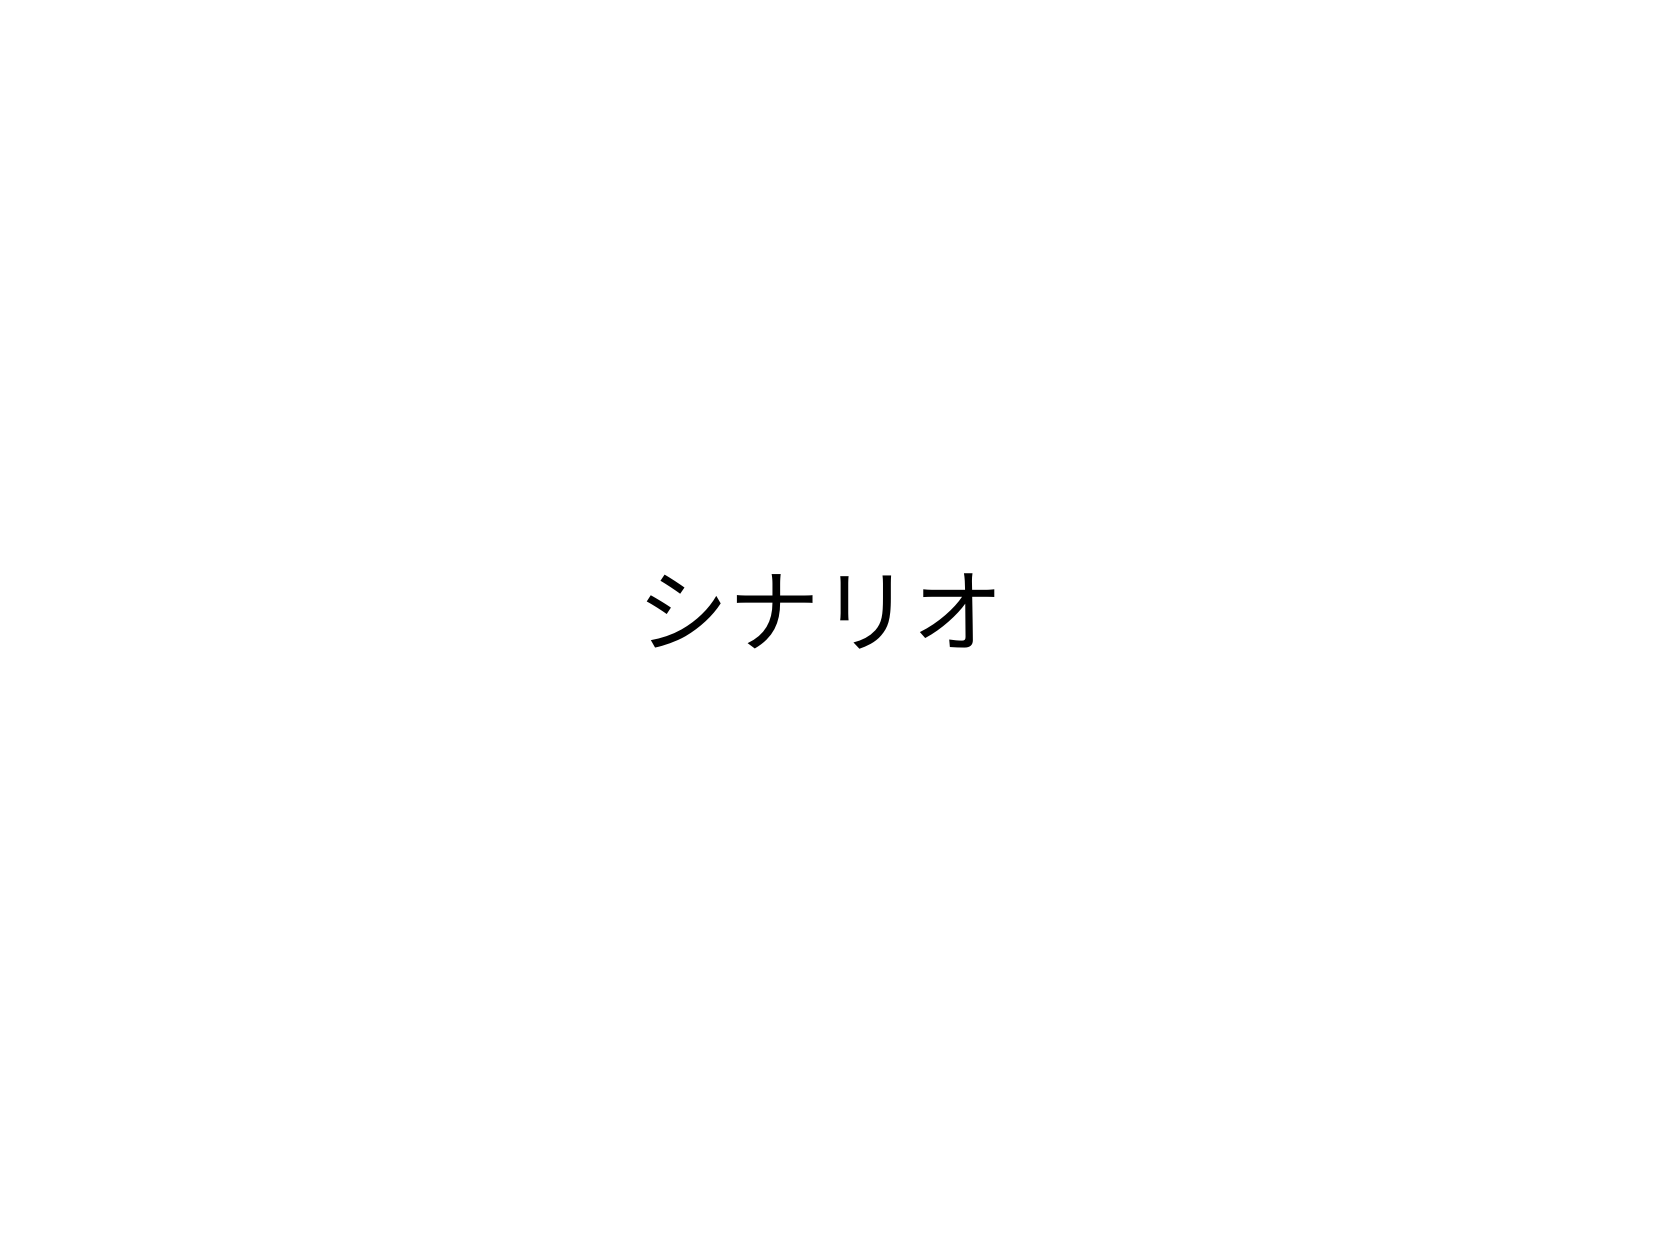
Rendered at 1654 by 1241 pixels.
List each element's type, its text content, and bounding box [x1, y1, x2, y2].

title シナリオ [76, 501, 1565, 710]
